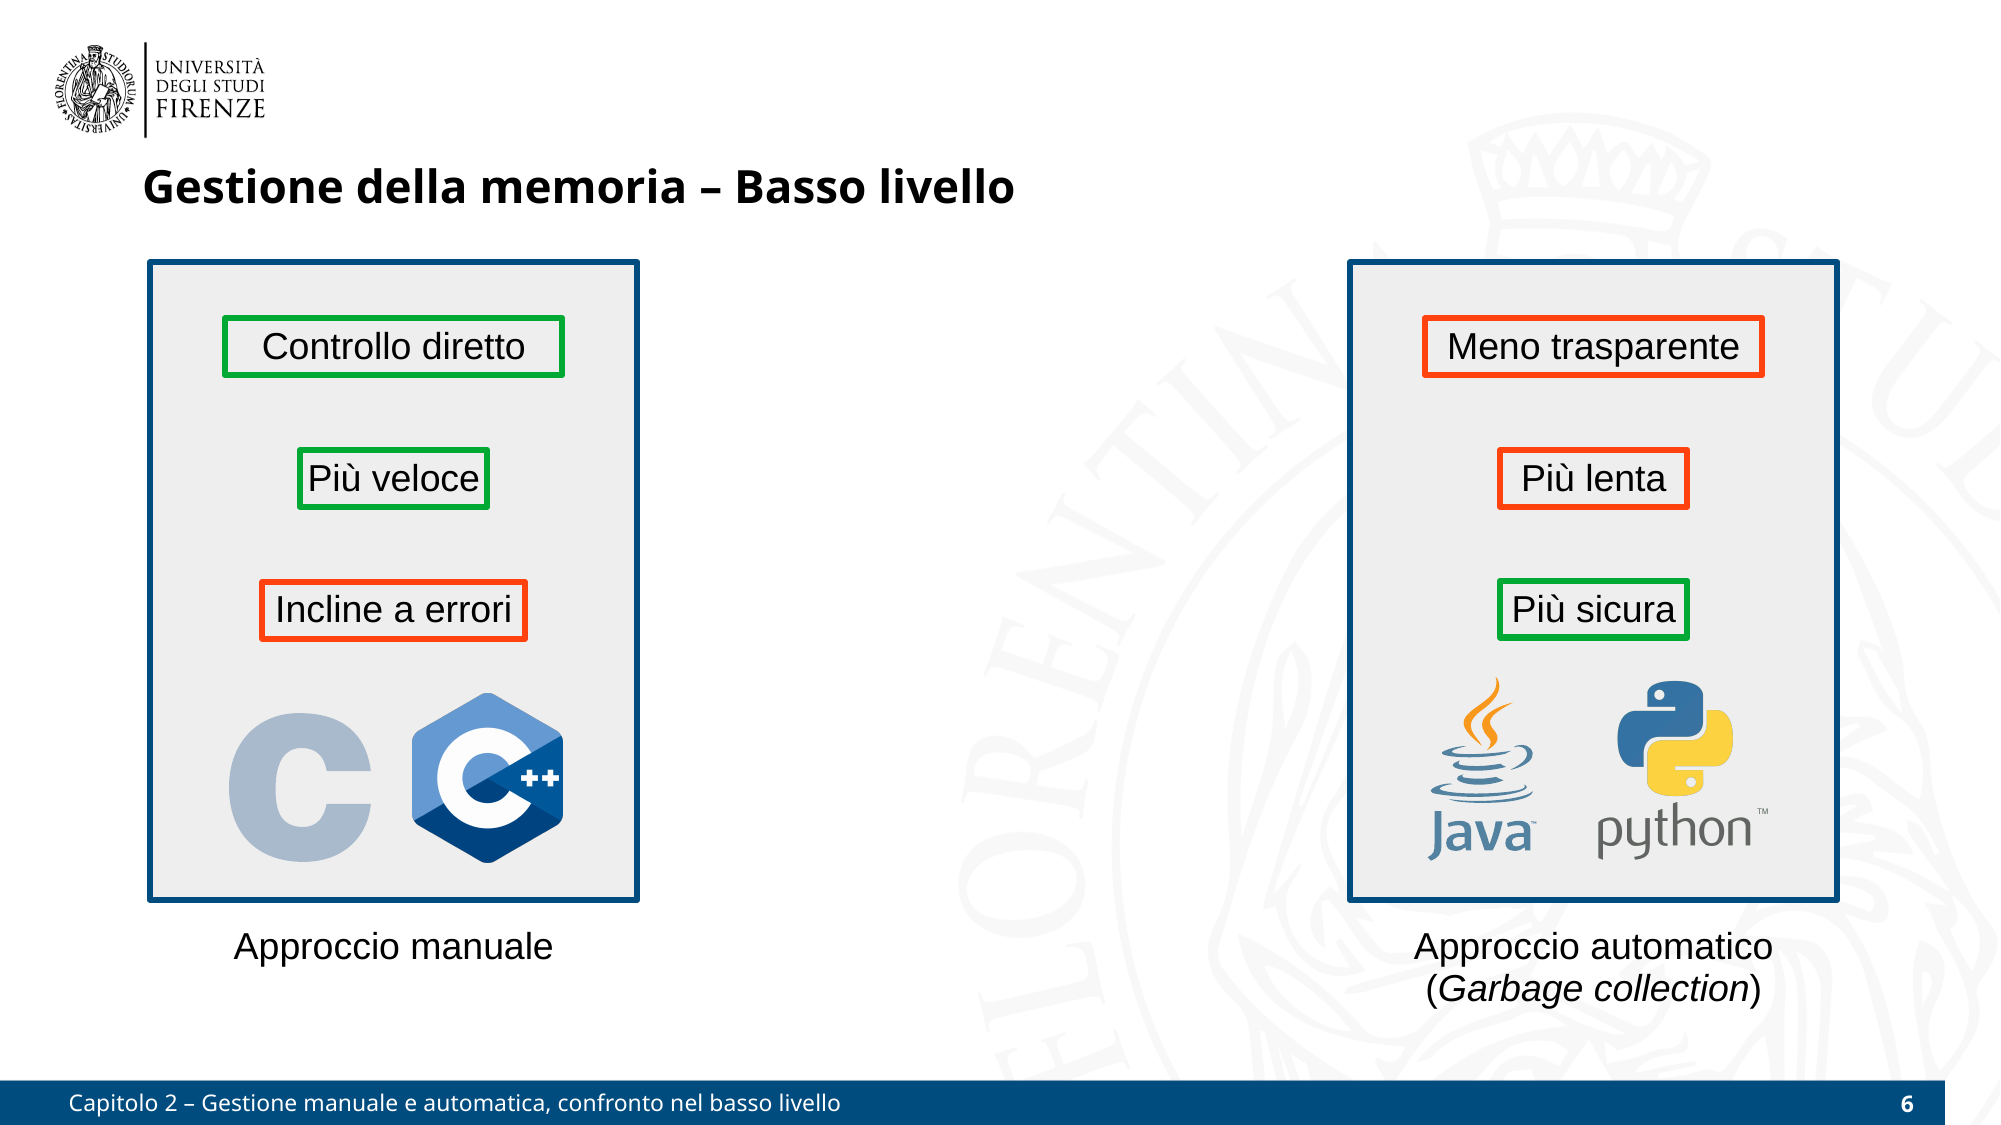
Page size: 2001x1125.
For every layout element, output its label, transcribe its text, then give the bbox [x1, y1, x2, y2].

text_box Più sicura [1350, 580, 1838, 638]
text_box Più lenta [1350, 450, 1838, 507]
text_box [149, 262, 638, 900]
picture [0, 0, 2000, 1125]
text_box Meno trasparente [1350, 318, 1838, 376]
text_box [1349, 262, 1838, 900]
text_box Approccio automatico (Garbage collection) [1350, 918, 1838, 1017]
text_box Incline a errori [150, 580, 638, 638]
title Gestione della memoria – Basso livello [127, 157, 1570, 225]
text_box Più veloce [150, 450, 638, 507]
text_box Approccio manuale [150, 918, 638, 976]
text_box Controllo diretto [150, 318, 638, 376]
list Capitolo 2 – Gestione manuale e automatica, confronto nel basso livello [53, 1083, 1715, 1125]
